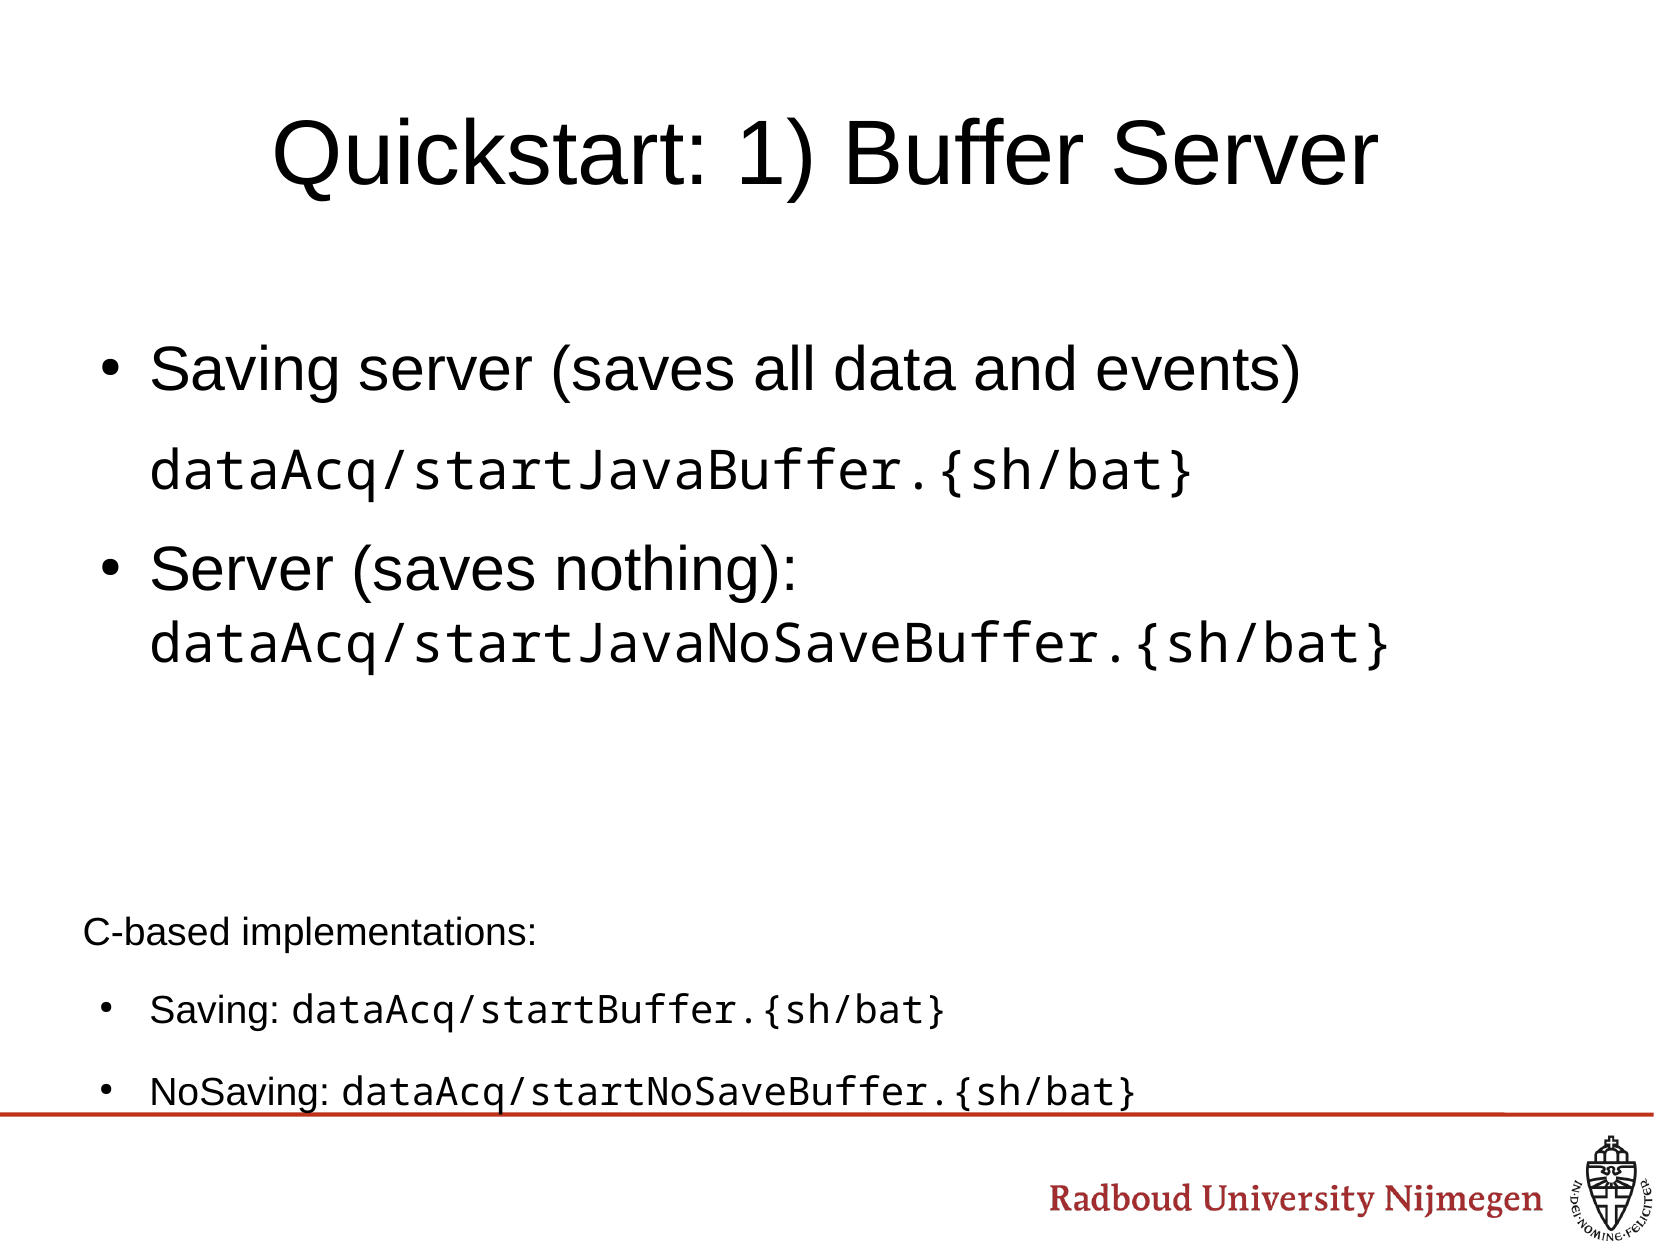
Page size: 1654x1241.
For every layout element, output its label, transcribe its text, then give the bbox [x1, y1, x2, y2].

title Quickstart: 1) Buffer Server [82, 49, 1571, 235]
list Saving server (saves all data and events) dataAcq/startJavaBuffer.{sh/bat} Server (saves nothing): dataAcq/startJavaNoSaveBuffer.{sh/bat} C-based implementations: Saving: dataAcq/startBuffer.{sh/bat} NoSaving: dataAcq/startNoSaveBuffer.{sh/bat} [82, 235, 1571, 1118]
picture [1050, 1134, 1654, 1241]
